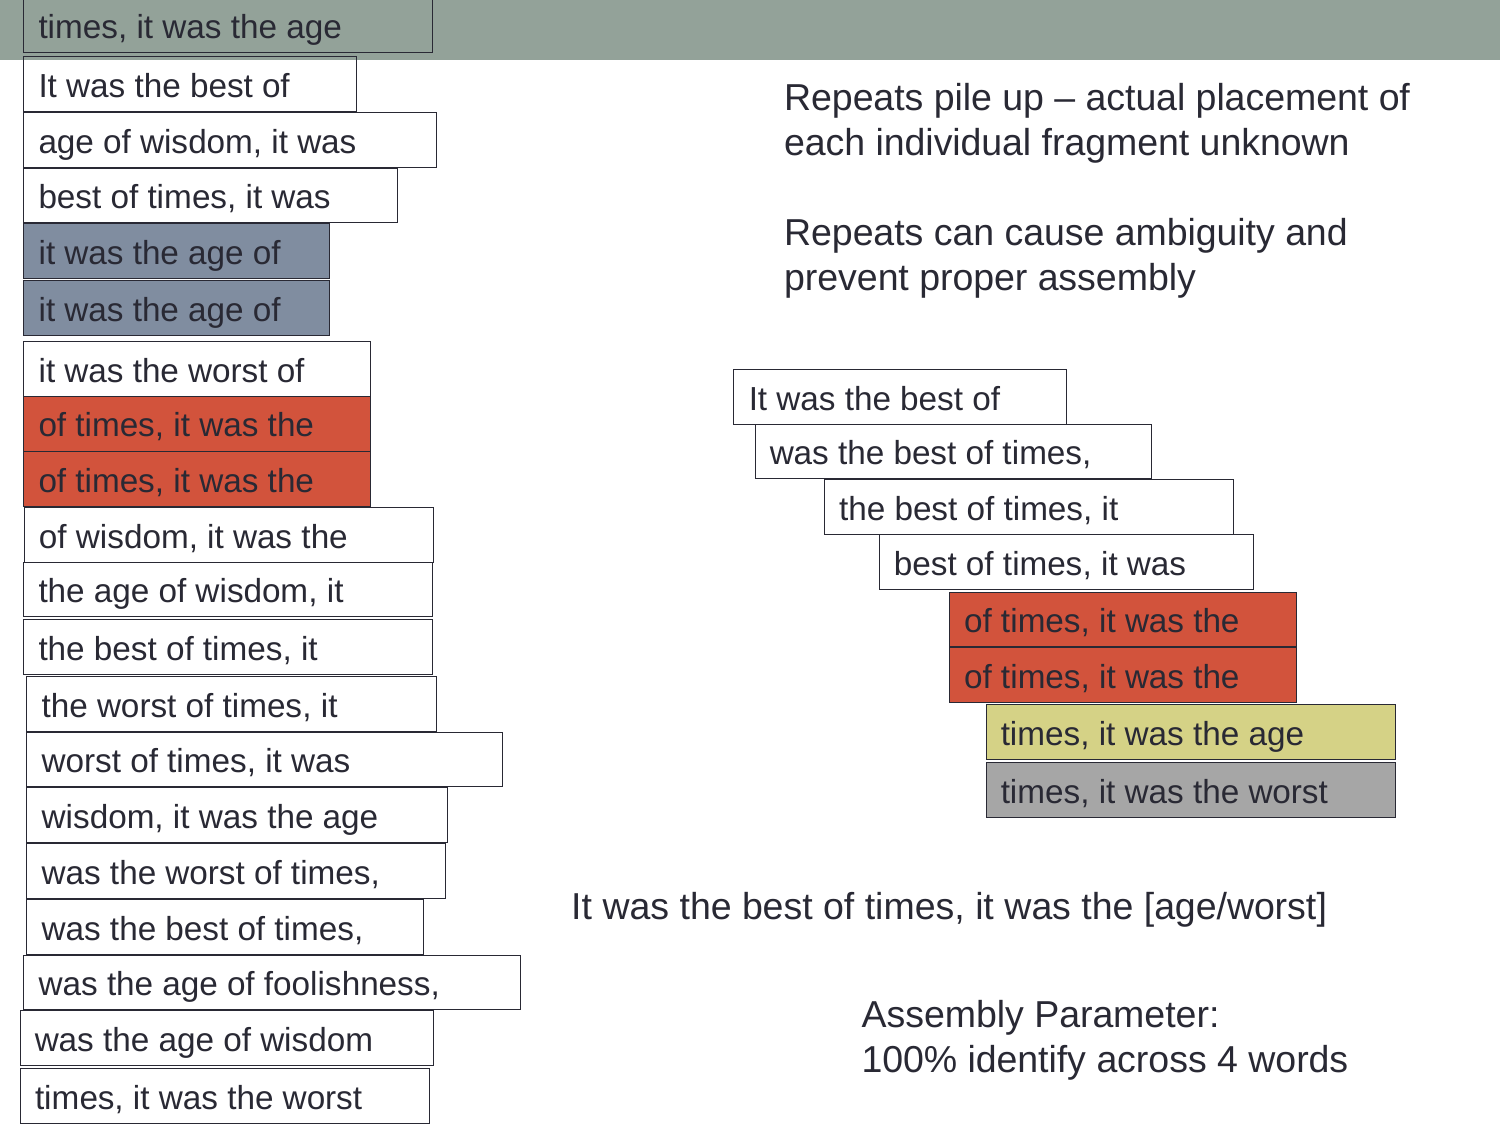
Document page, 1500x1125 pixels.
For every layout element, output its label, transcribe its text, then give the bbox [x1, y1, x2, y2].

text_box the worst of times, it [26, 676, 437, 732]
text_box times, it was the age [986, 704, 1396, 760]
text_box Repeats pile up – actual placement of each individual fragment unknown Repeats can cause ambiguity and prevent proper assembly [769, 65, 1442, 306]
text_box the age of wisdom, it [23, 562, 433, 617]
text_box was the best of times, [26, 899, 424, 955]
text_box wisdom, it was the age [26, 787, 448, 843]
text_box times, it was the worst [20, 1068, 430, 1124]
text_box of times, it was the [949, 592, 1297, 647]
text_box It was the best of [733, 369, 1067, 425]
text_box best of times, it was [23, 168, 398, 223]
text_box it was the age of [23, 280, 330, 336]
text_box was the age of wisdom [20, 1010, 434, 1066]
text_box age of wisdom, it was [23, 112, 437, 168]
text_box the best of times, it [23, 619, 433, 675]
text_box It was the best of times, it was the [age/worst] [556, 874, 1396, 935]
text_box Assembly Parameter: 100% identify across 4 words [846, 982, 1442, 1088]
text_box was the best of times, [755, 424, 1152, 479]
text_box It was the best of [23, 56, 357, 112]
text_box the best of times, it [824, 479, 1234, 535]
text_box of wisdom, it was the [24, 507, 434, 563]
text_box it was the worst of [23, 341, 371, 396]
text_box was the age of foolishness, [23, 955, 521, 1010]
text_box was the worst of times, [26, 843, 446, 899]
text_box times, it was the age [23, 0, 433, 53]
text_box worst of times, it was [26, 732, 503, 787]
text_box best of times, it was [879, 534, 1254, 590]
text_box of times, it was the [23, 396, 371, 451]
text_box of times, it was the [23, 451, 371, 507]
text_box times, it was the worst [986, 762, 1396, 818]
text_box it was the age of [23, 223, 330, 279]
text_box of times, it was the [949, 647, 1297, 703]
